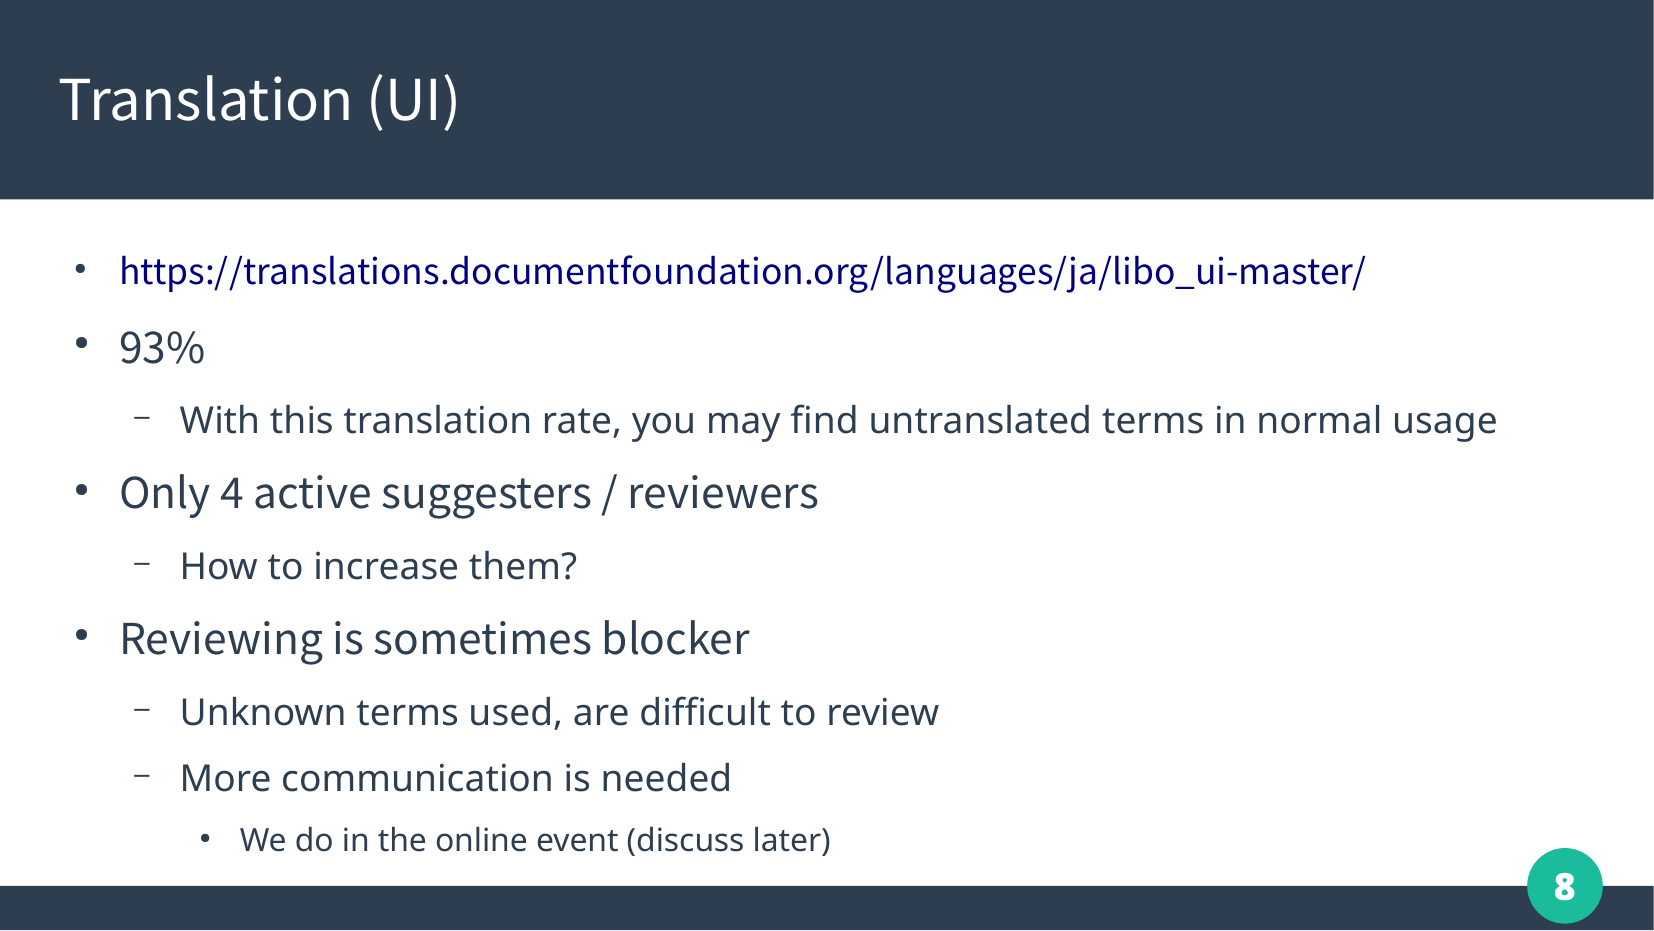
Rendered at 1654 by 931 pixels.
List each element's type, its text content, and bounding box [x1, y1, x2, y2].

title Translation (UI) [59, 37, 1595, 155]
list https://translations.documentfoundation.org/languages/ja/libo_ui-master/ 93% With this translation rate, you may find untranslated terms in normal usage Only 4 active suggesters / reviewers How to increase them? Reviewing is sometimes blocker Unknown terms used, are difficult to review More communication is needed We do in the online event (discuss later) [59, 243, 1595, 864]
